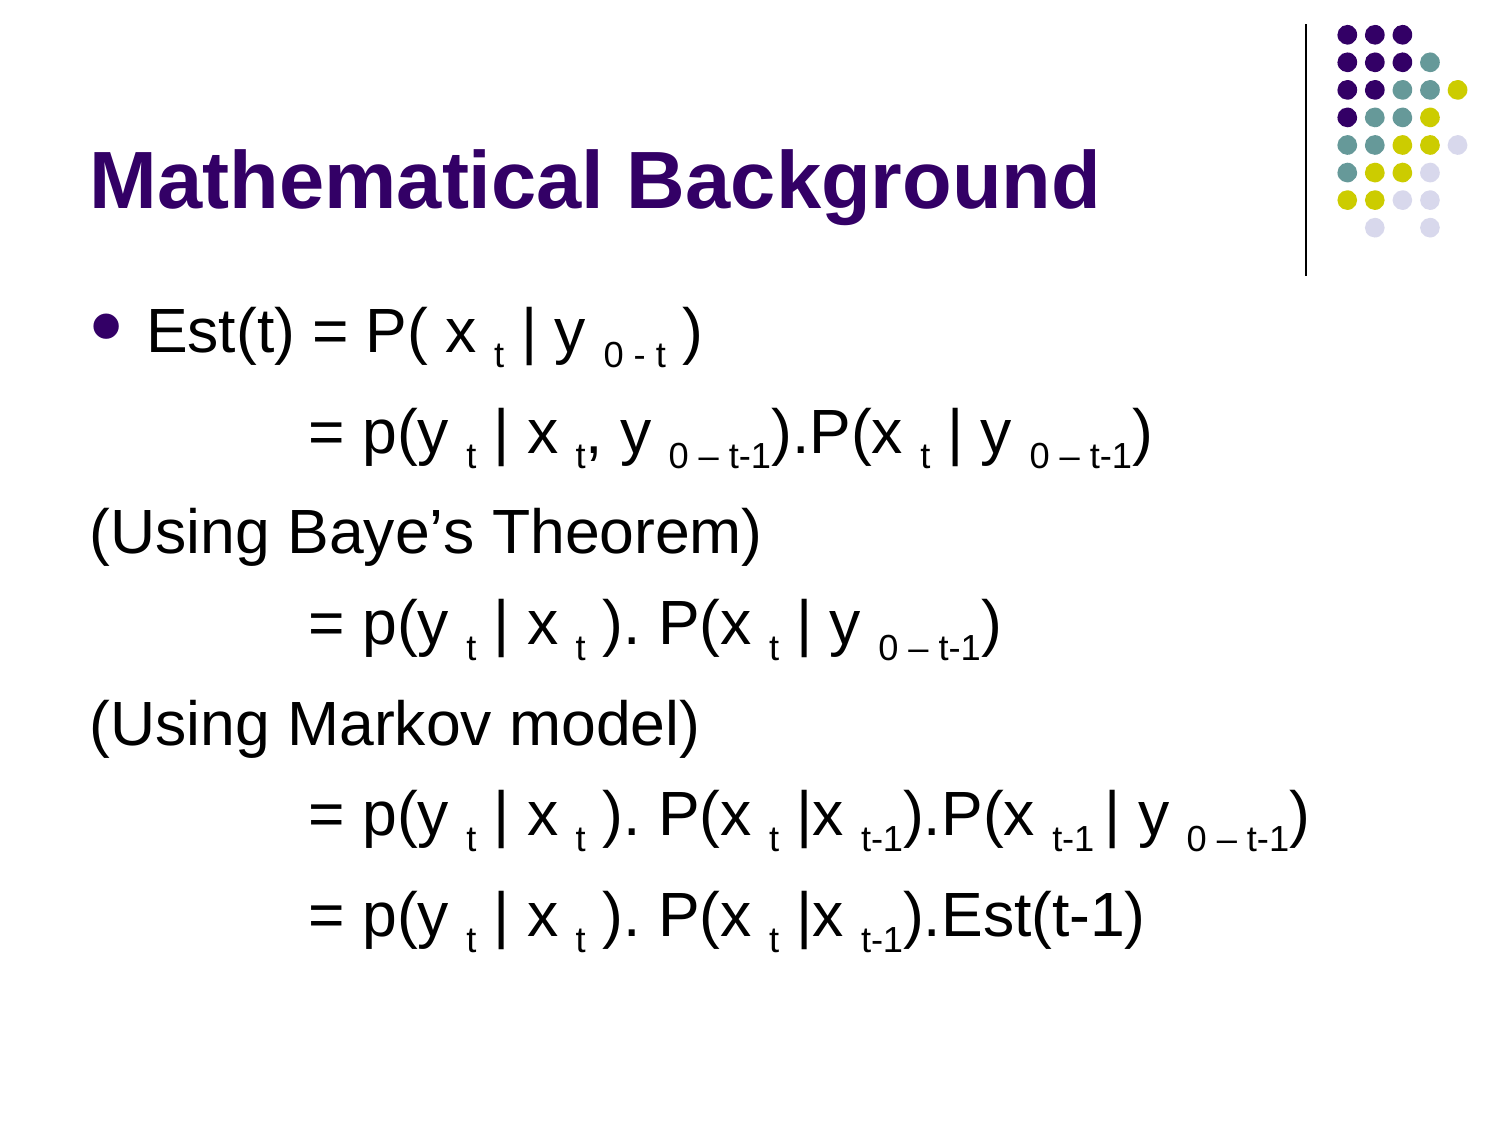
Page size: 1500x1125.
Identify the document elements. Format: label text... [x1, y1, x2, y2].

list Est(t) = P( x t | y 0 - t ) = p(y t | x t, y 0 – t-1).P(x t | y 0 – t-1) (Using Baye’s Theorem) = p(y t | x t ). P(x t | y 0 – t-1) (Using Markov model) = p(y t | x t ). P(x t |x t-1).P(x t-1 | y 0 – t-1) = p(y t | x t ). P(x t |x t-1).Est(t-1) [75, 282, 1426, 1006]
title Mathematical Background [74, 20, 1313, 233]
